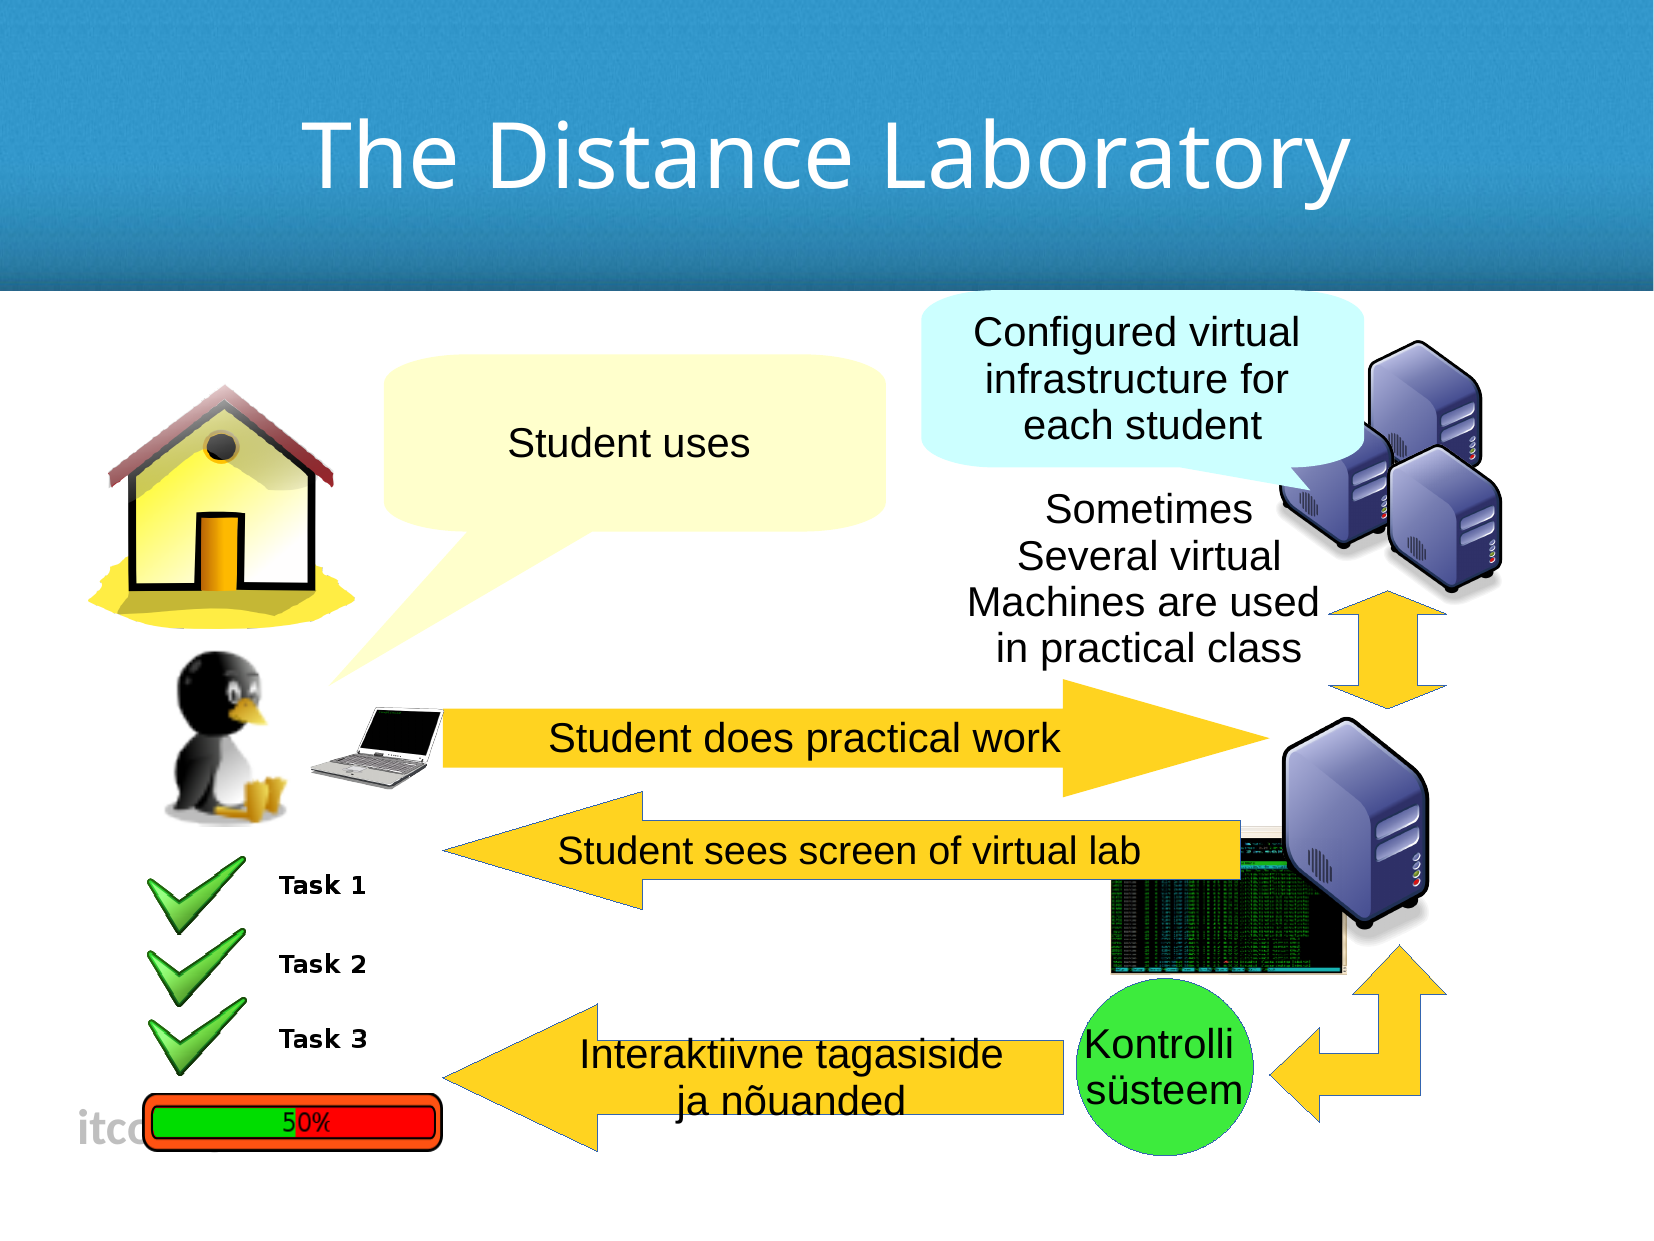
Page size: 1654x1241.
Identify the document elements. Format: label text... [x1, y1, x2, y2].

picture [88, 383, 355, 629]
text_box Sometimes Several virtual Machines are used in practical class [952, 478, 1347, 680]
text_box Kontrolli süsteem [1076, 978, 1254, 1156]
text_box Interaktiivne tagasiside ja nõuanded [442, 1003, 1064, 1152]
text_box Configured virtual infrastructure for each student [921, 290, 1365, 478]
picture [142, 636, 502, 1152]
text_box Student does practical work [502, 680, 1269, 798]
picture [1269, 708, 1447, 975]
text_box Student sees screen of virtual lab [442, 791, 1241, 910]
text_box Student uses [328, 354, 886, 687]
list [44, 271, 1611, 1214]
text_box [1328, 590, 1447, 709]
title The Distance Laboratory [82, 49, 1571, 257]
text_box [1269, 944, 1447, 1123]
picture [1292, 334, 1516, 625]
picture [0, 0, 1654, 291]
